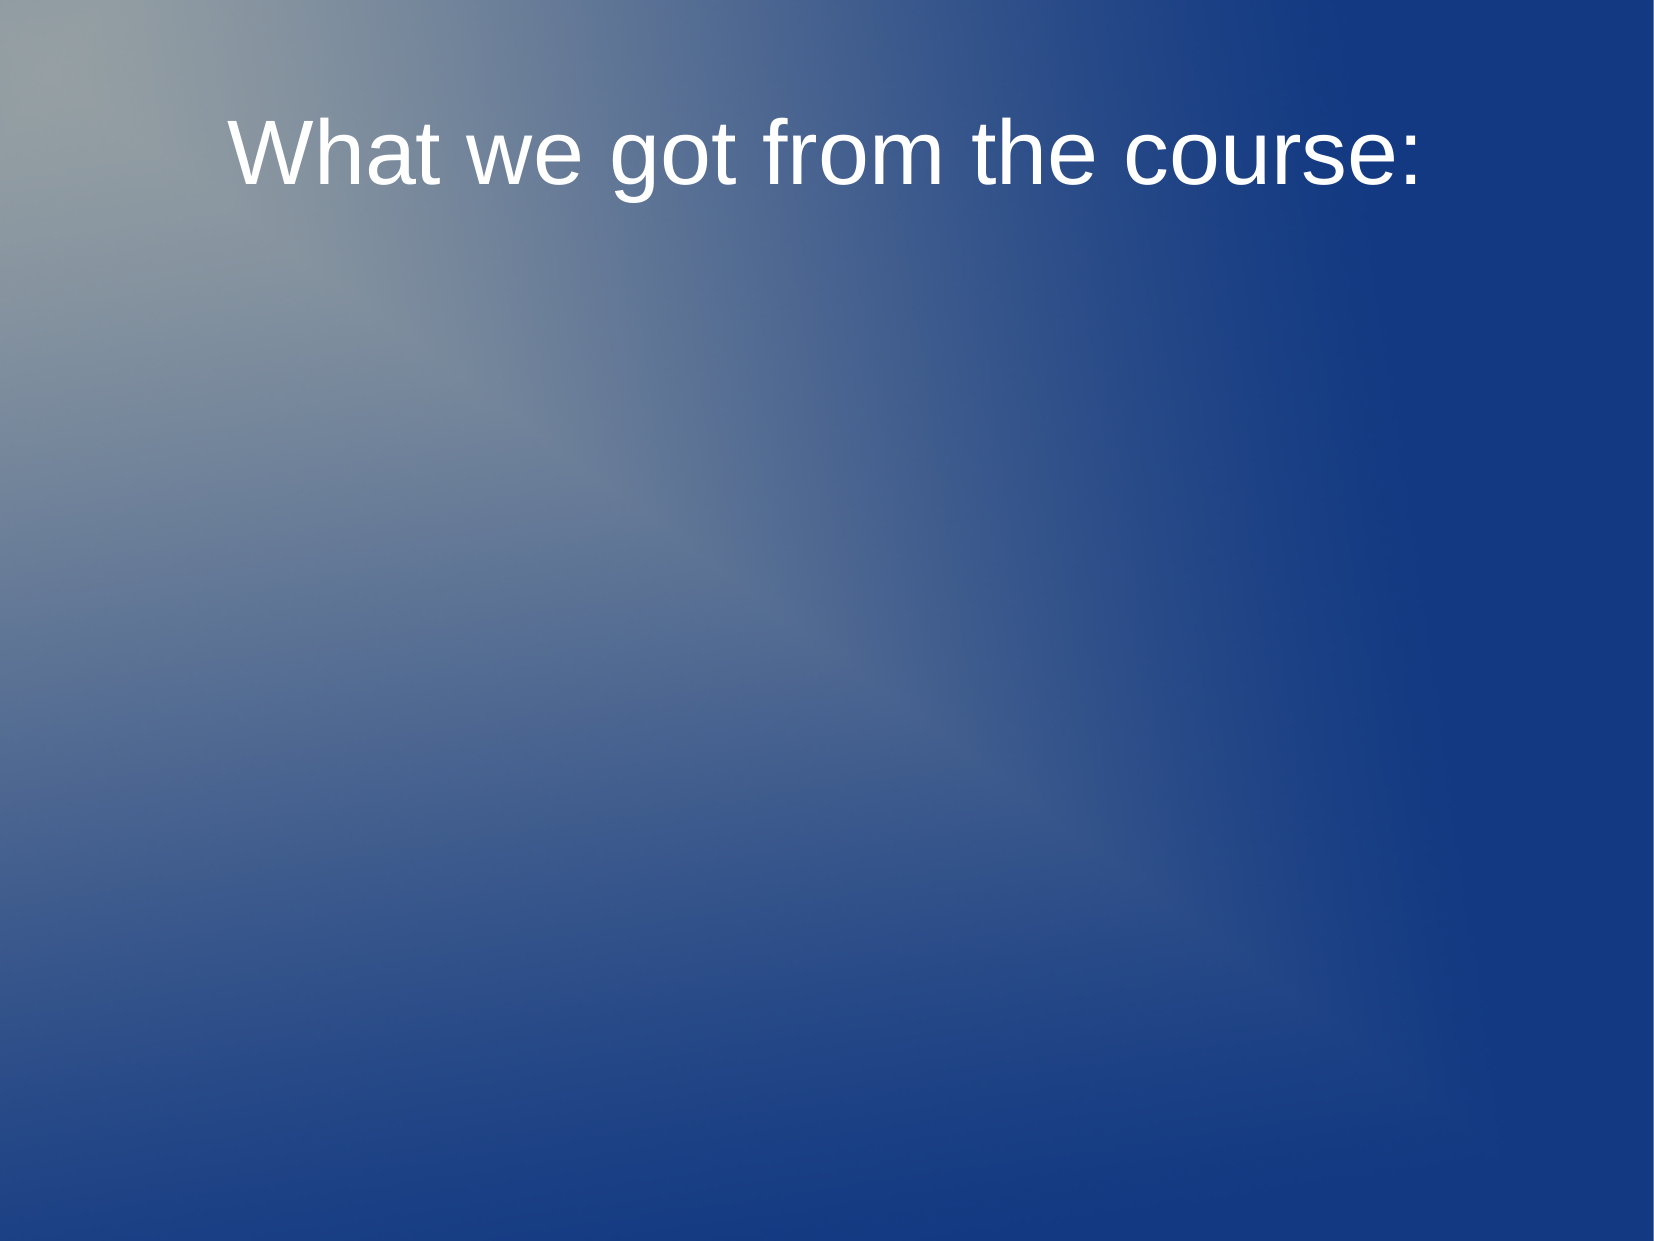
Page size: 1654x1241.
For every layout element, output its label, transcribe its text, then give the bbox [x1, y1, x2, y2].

picture [0, 0, 1654, 1241]
title What we got from the course: [82, 49, 1571, 257]
